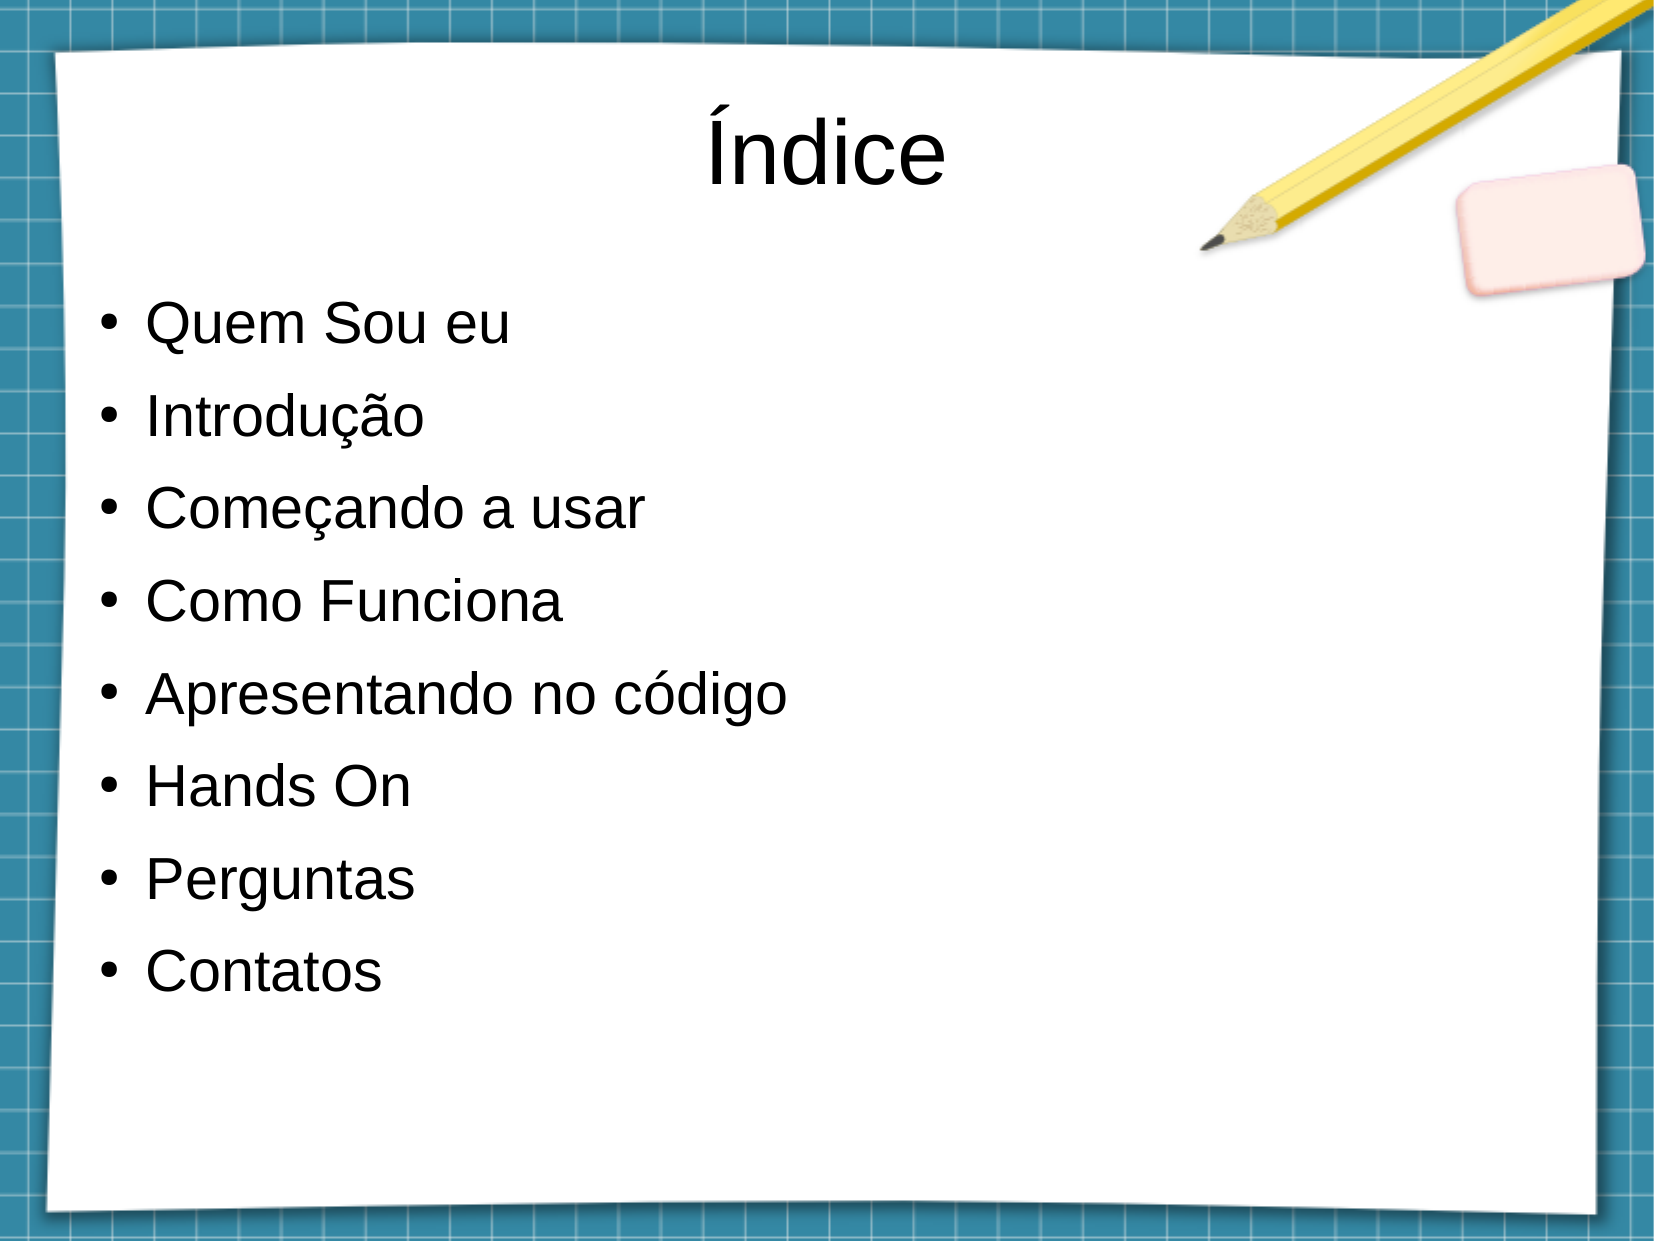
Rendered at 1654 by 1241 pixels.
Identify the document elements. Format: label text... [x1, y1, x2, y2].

list Quem Sou eu Introdução Começando a usar Como Funciona Apresentando no código Hands On Perguntas Contatos [82, 290, 1571, 1010]
title Índice [82, 49, 1571, 257]
picture [0, 0, 1654, 1241]
